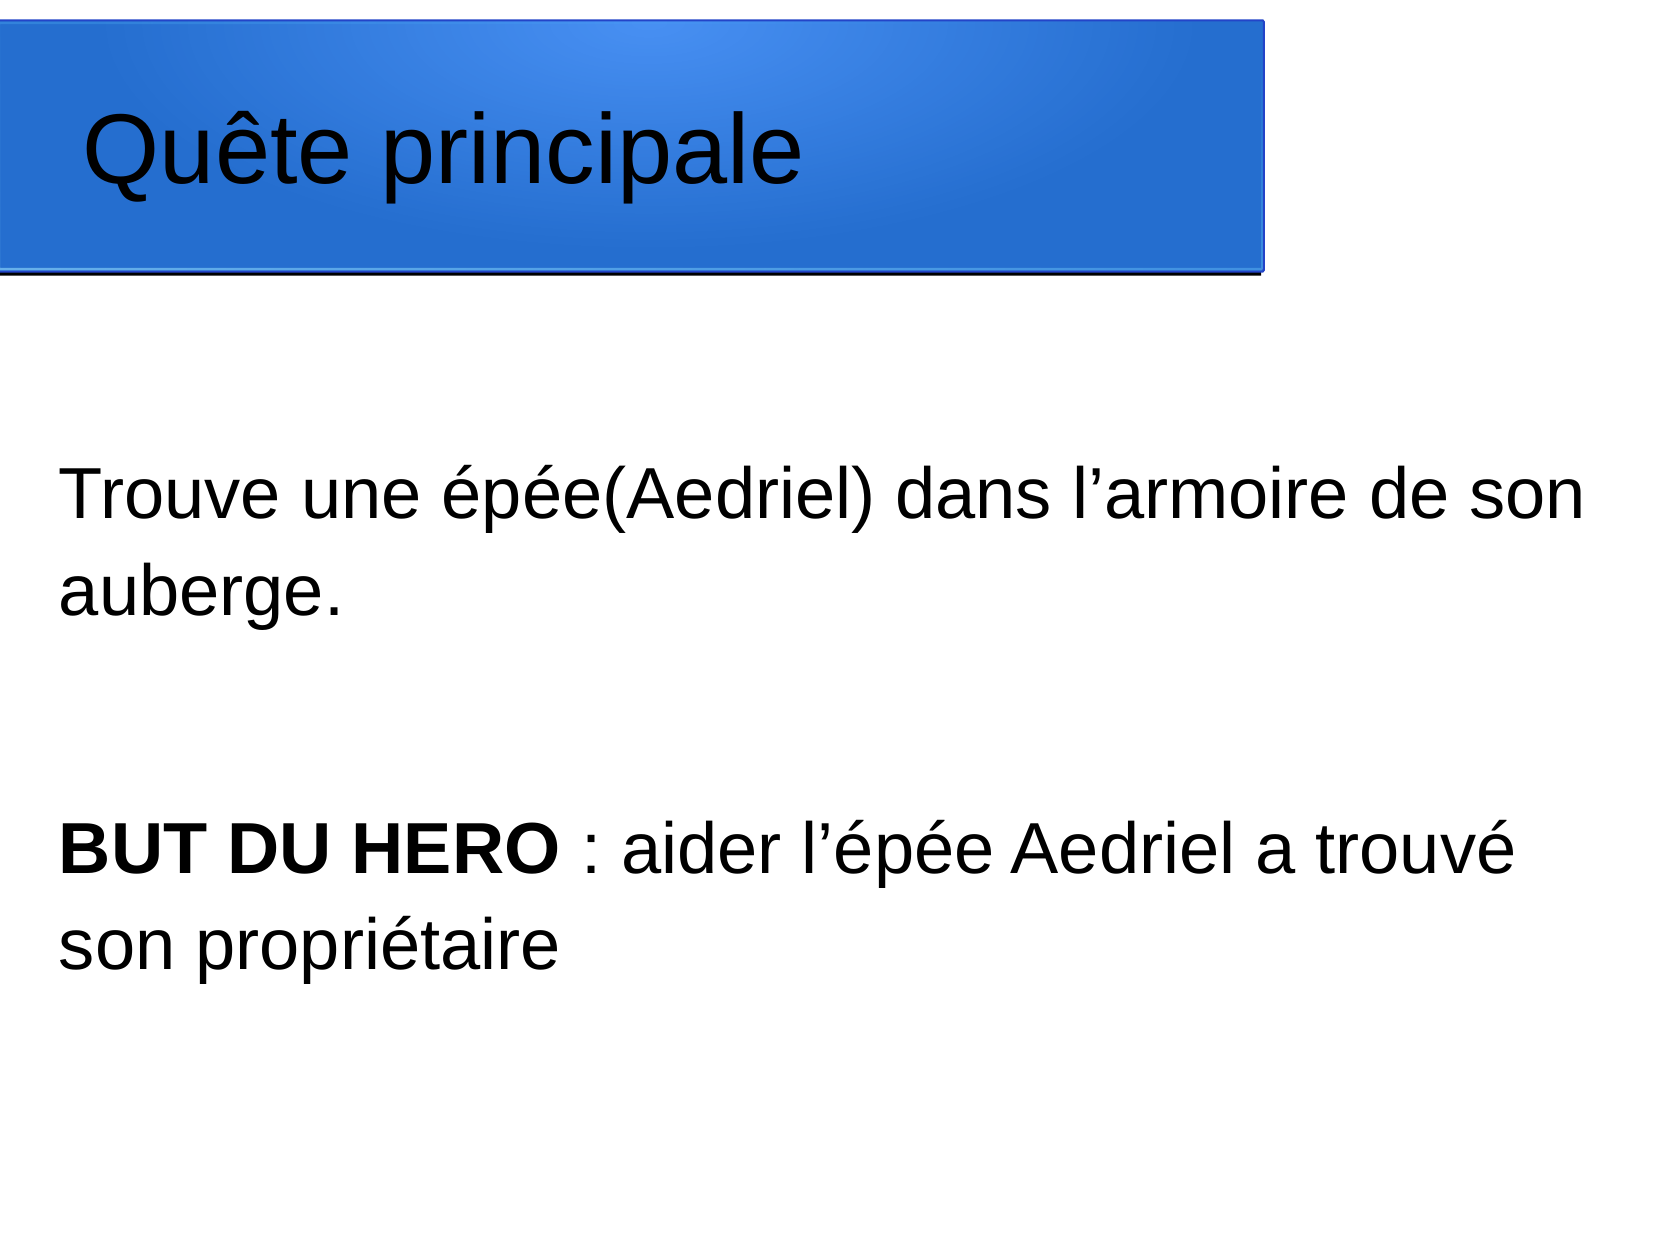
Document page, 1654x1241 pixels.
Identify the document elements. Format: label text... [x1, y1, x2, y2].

title Quête principale [82, 47, 1235, 252]
list Trouve une épée(Aedriel) dans l’armoire de son auberge. BUT DU HERO : aider l’épée Aedriel a trouvé son propriétaire [59, 324, 1595, 1152]
